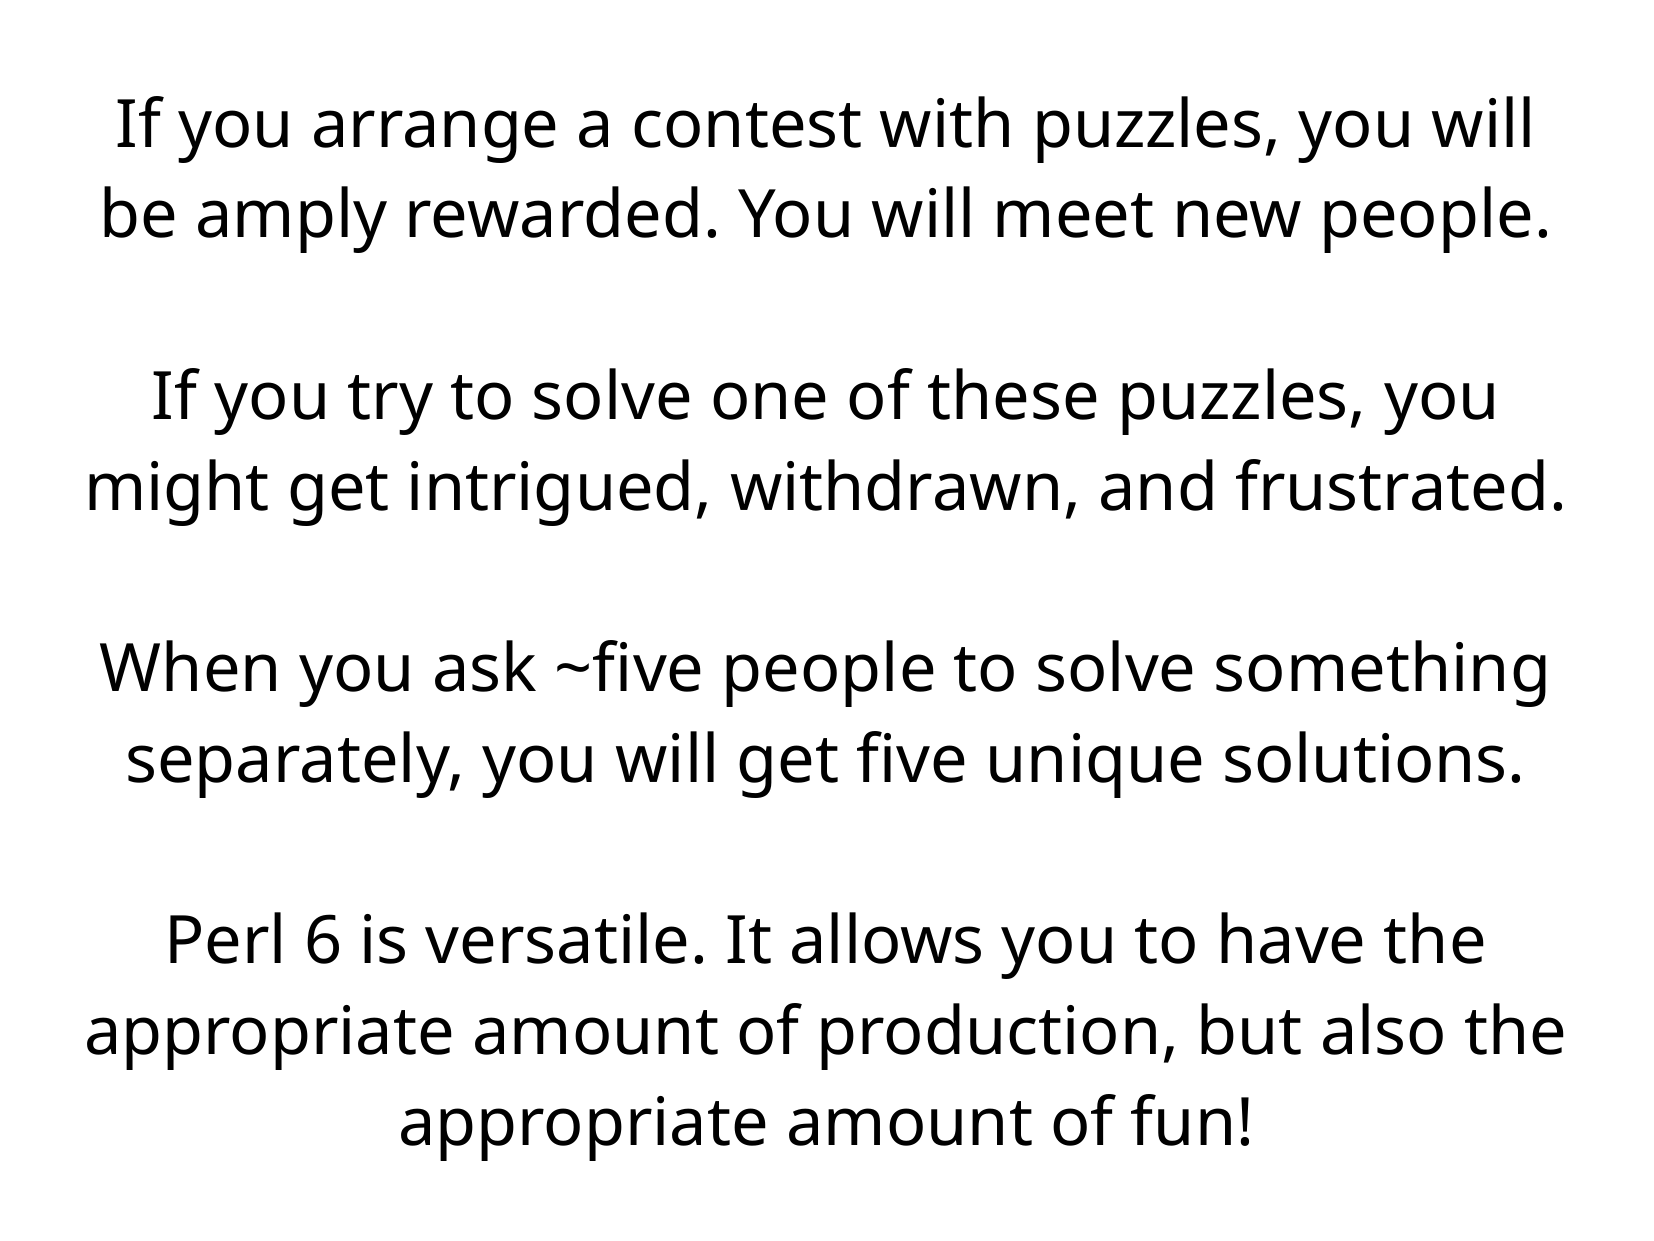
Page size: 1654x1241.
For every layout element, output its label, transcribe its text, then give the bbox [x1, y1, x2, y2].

text_box If you arrange a contest with puzzles, you will be amply rewarded. You will meet new people. If you try to solve one of these puzzles, you might get intrigued, withdrawn, and frustrated. When you ask ~five people to solve something separately, you will get five unique solutions. Perl 6 is versatile. It allows you to have the appropriate amount of production, but also the appropriate amount of fun! [82, 170, 1571, 1071]
